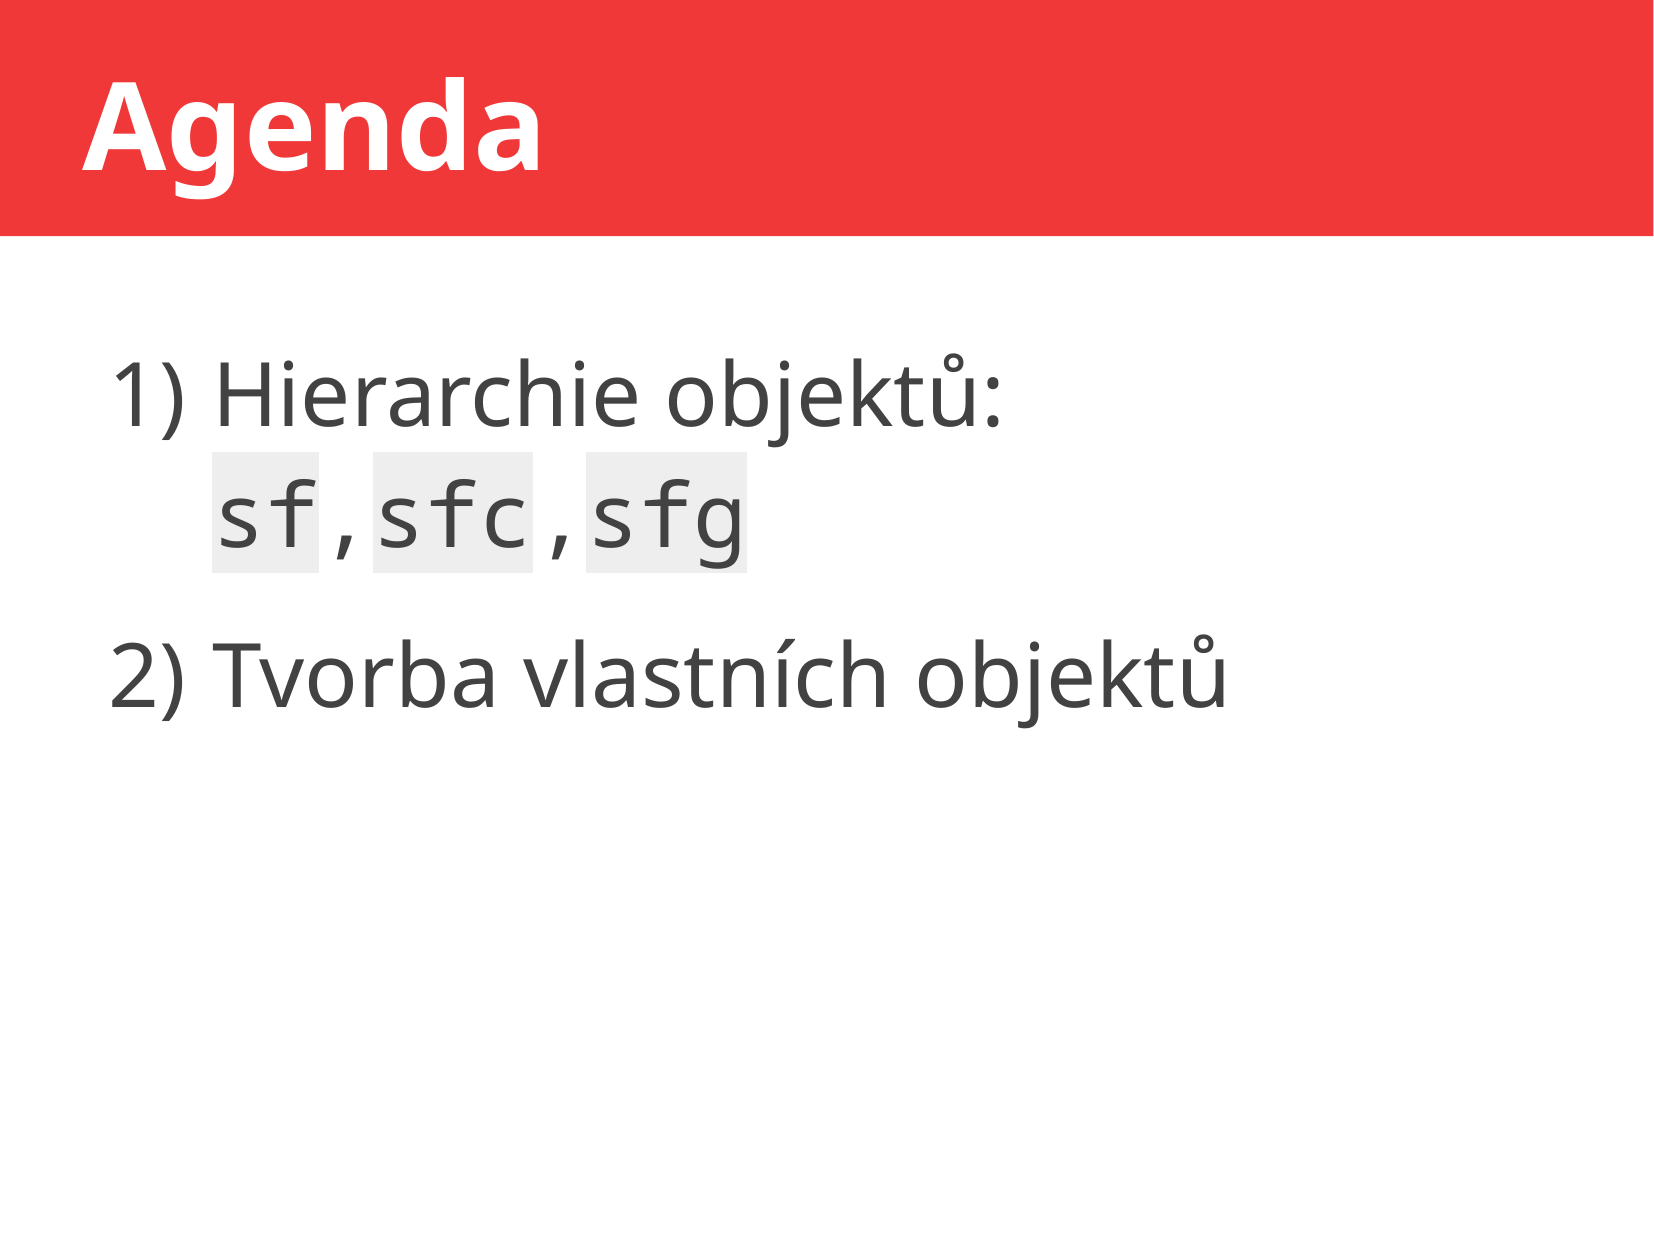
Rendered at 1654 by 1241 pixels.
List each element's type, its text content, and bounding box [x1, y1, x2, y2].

list Hierarchie objektů: sf,sfc,sfg Tvorba vlastních objektů [79, 330, 1560, 1096]
title Agenda [82, 19, 1571, 227]
